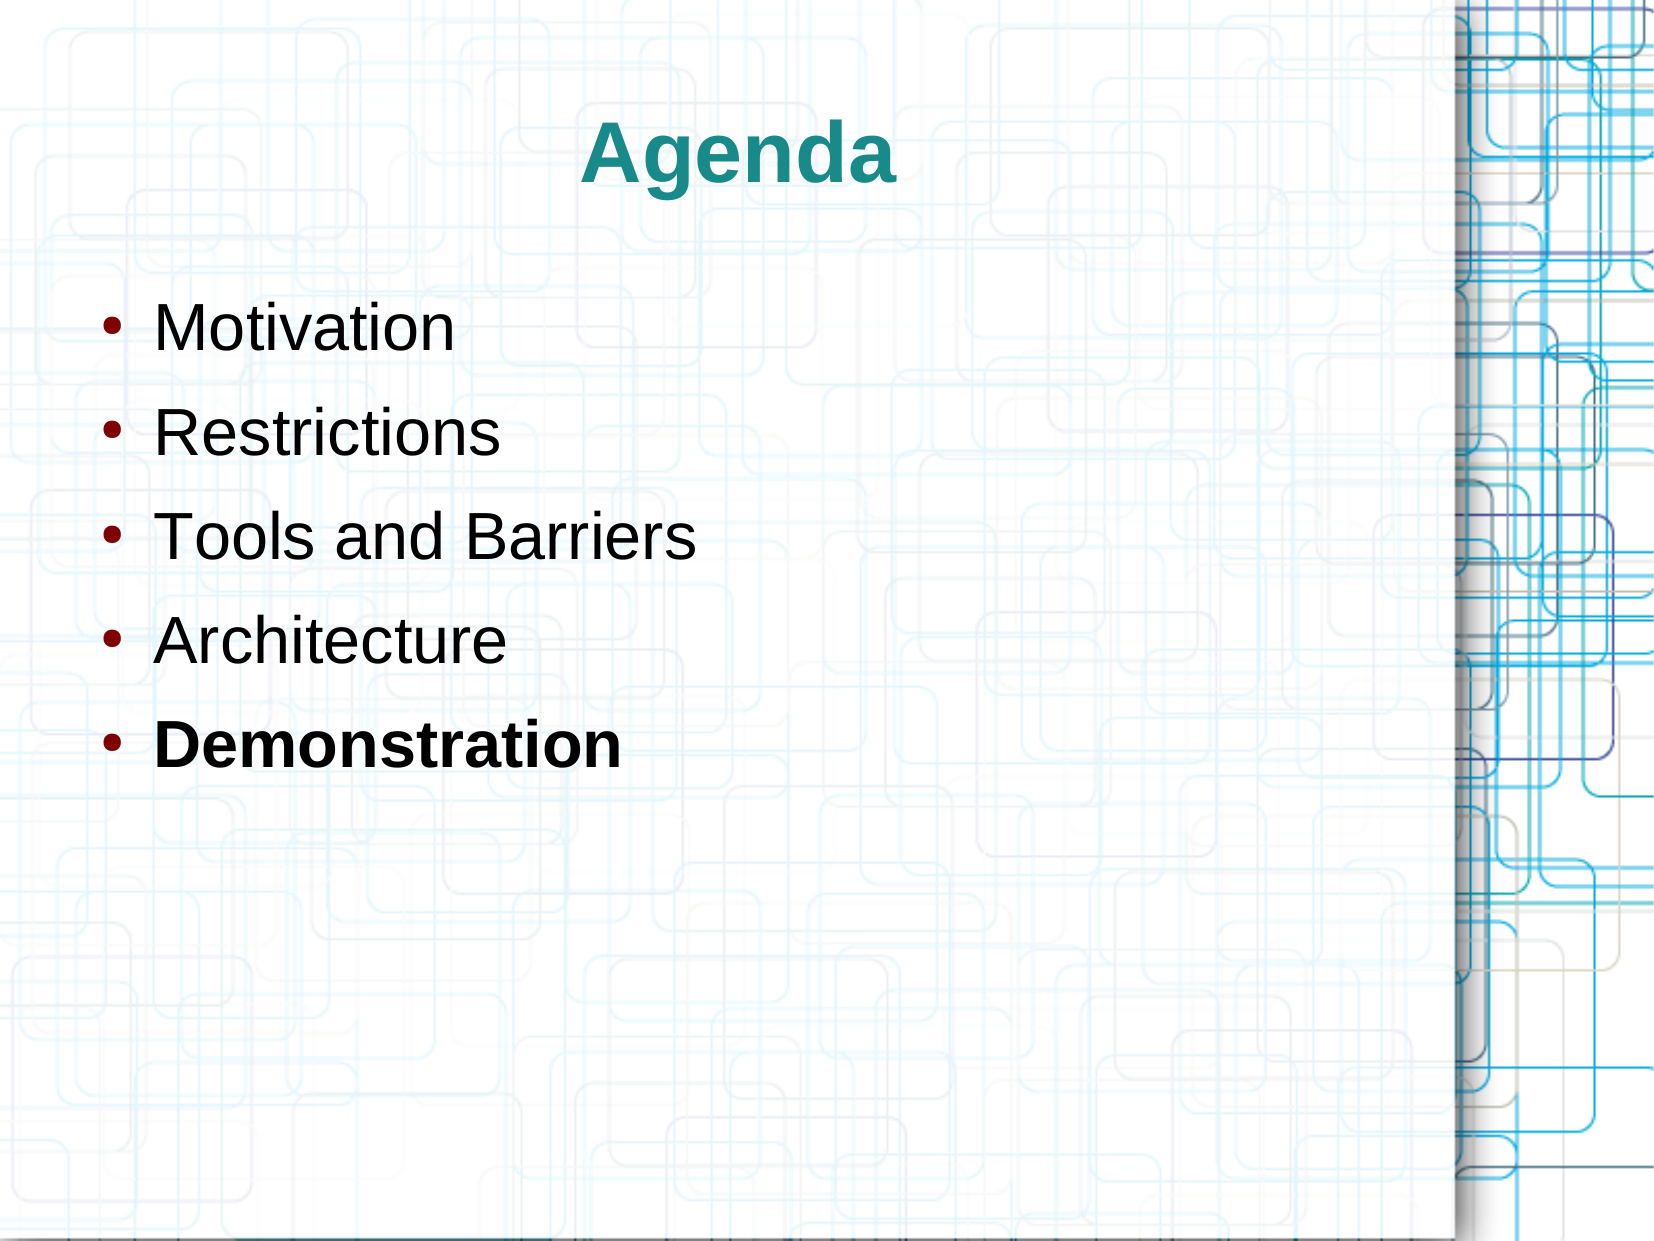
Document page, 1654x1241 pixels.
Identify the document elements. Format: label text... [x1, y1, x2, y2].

picture [0, 0, 1654, 1241]
list Motivation Restrictions Tools and Barriers Architecture Demonstration [82, 290, 1418, 1010]
title Agenda [59, 49, 1418, 257]
